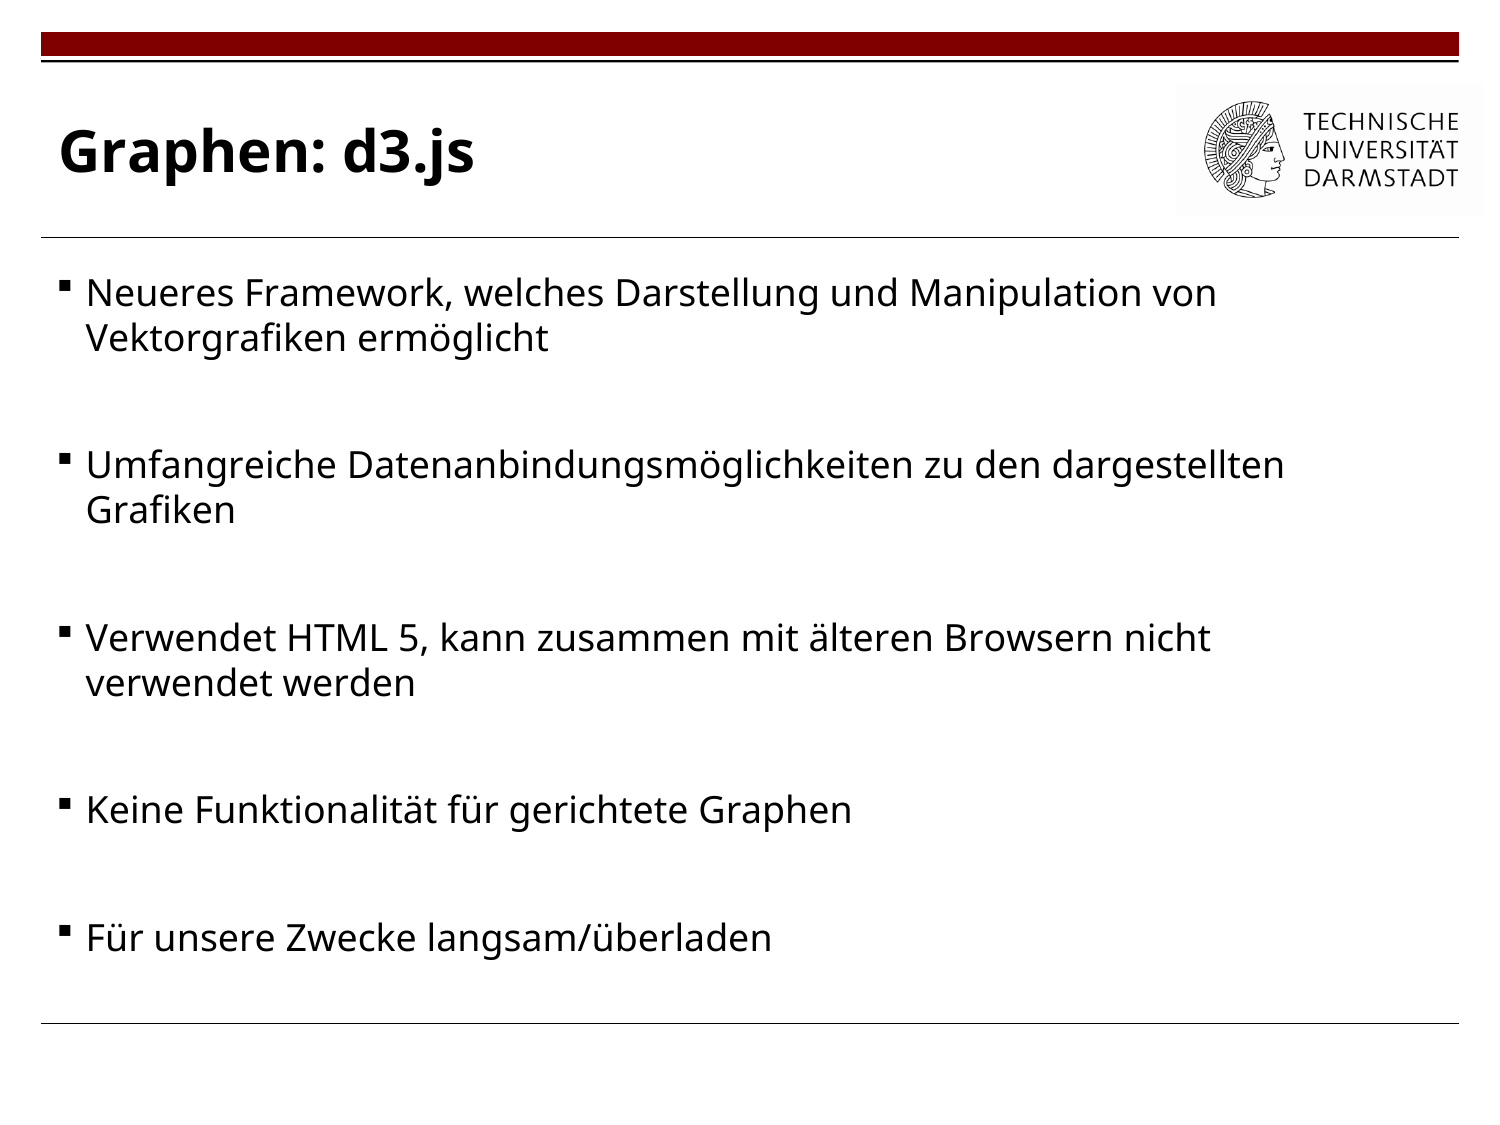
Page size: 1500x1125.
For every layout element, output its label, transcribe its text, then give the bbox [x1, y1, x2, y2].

list Neueres Framework, welches Darstellung und Manipulation von Vektorgrafiken ermöglicht Umfangreiche Datenanbindungsmöglichkeiten zu den dargestellten Grafiken Verwendet HTML 5, kann zusammen mit älteren Browsern nicht verwendet werden Keine Funktionalität für gerichtete Graphen Für unsere Zwecke langsam/überladen [41, 261, 1329, 1030]
title Graphen: d3.js [58, 80, 1187, 218]
picture [1187, 84, 1484, 215]
